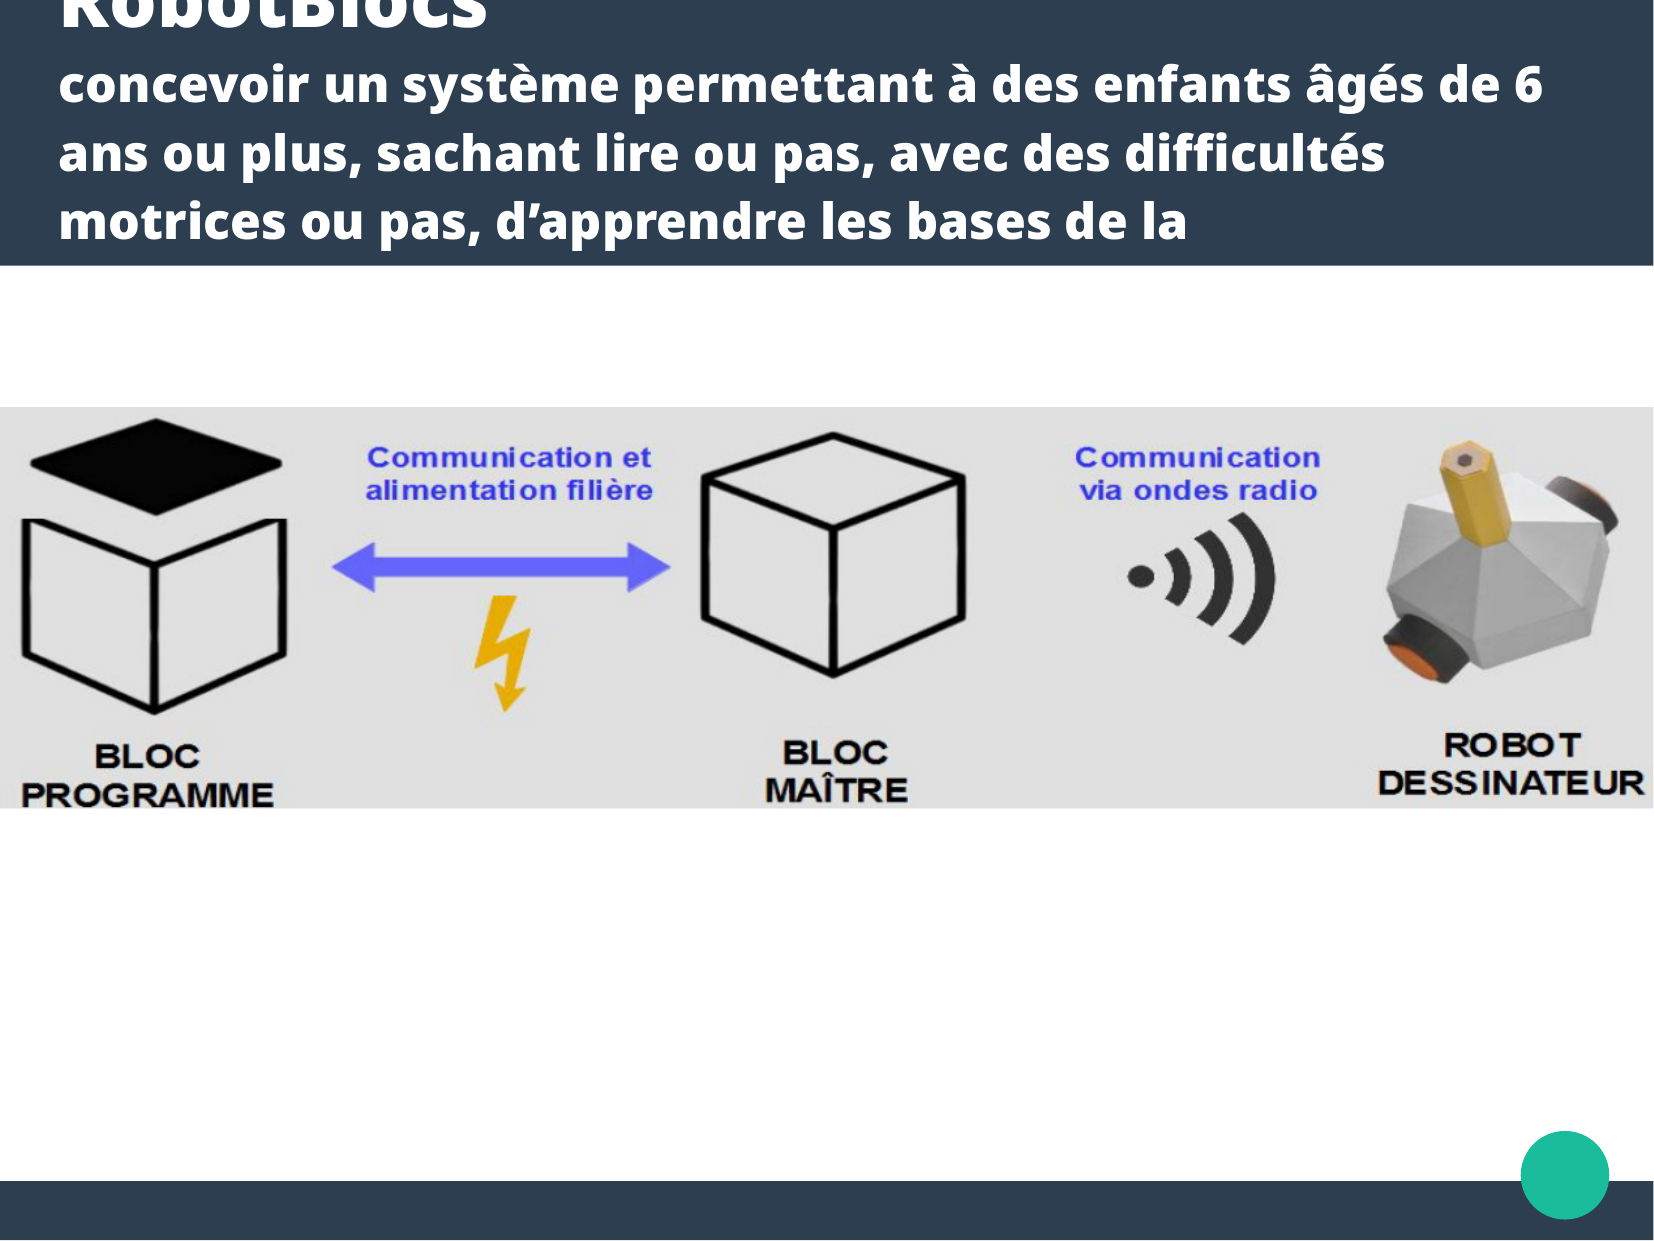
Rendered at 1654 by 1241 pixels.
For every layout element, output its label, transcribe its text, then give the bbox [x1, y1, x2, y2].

picture [0, 407, 1654, 810]
title RobotBlocs concevoir un système permettant à des enfants âgés de 6 ans ou plus, sachant lire ou pas, avec des difficultés motrices ou pas, d’apprendre les bases de la programmation et de l’algorithmique [59, 0, 1595, 277]
